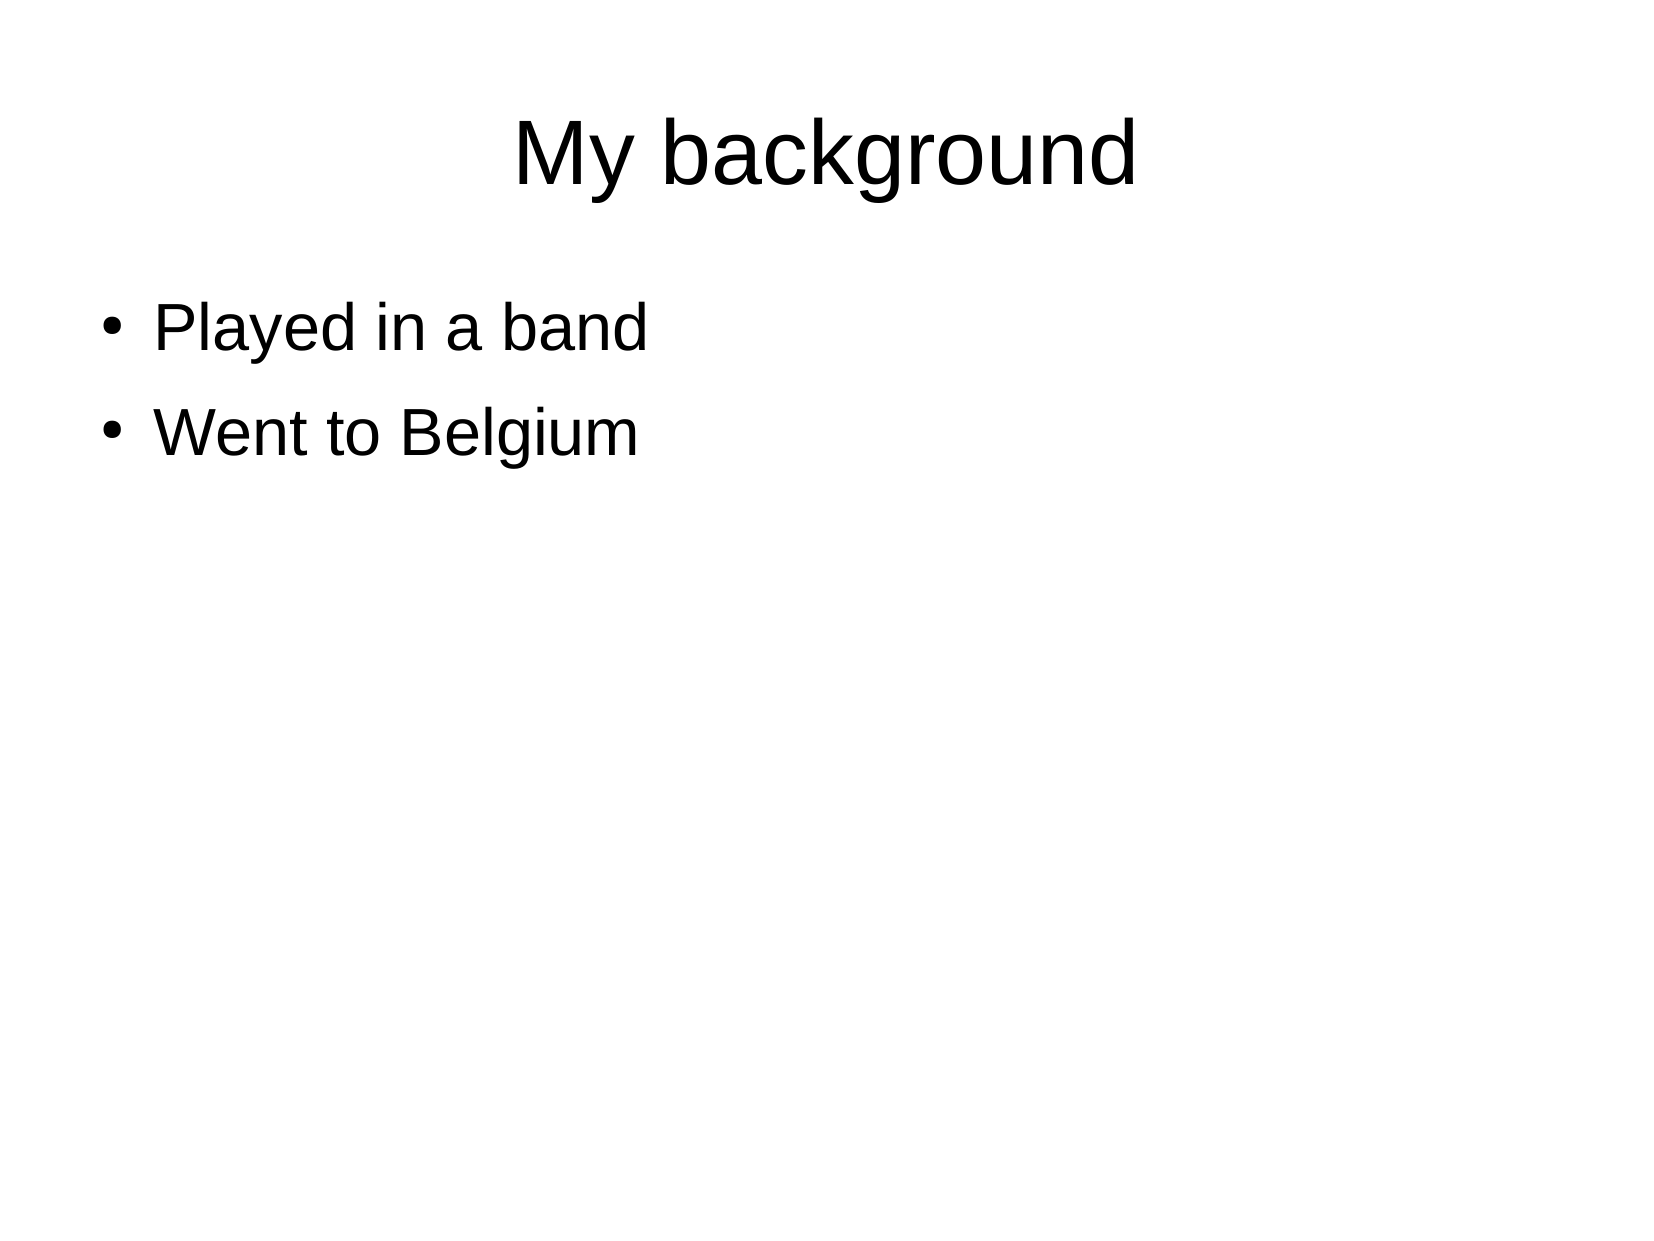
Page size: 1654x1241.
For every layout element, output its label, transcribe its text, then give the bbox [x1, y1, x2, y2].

list Played in a band Went to Belgium [82, 290, 1571, 1010]
title My background [82, 49, 1571, 257]
